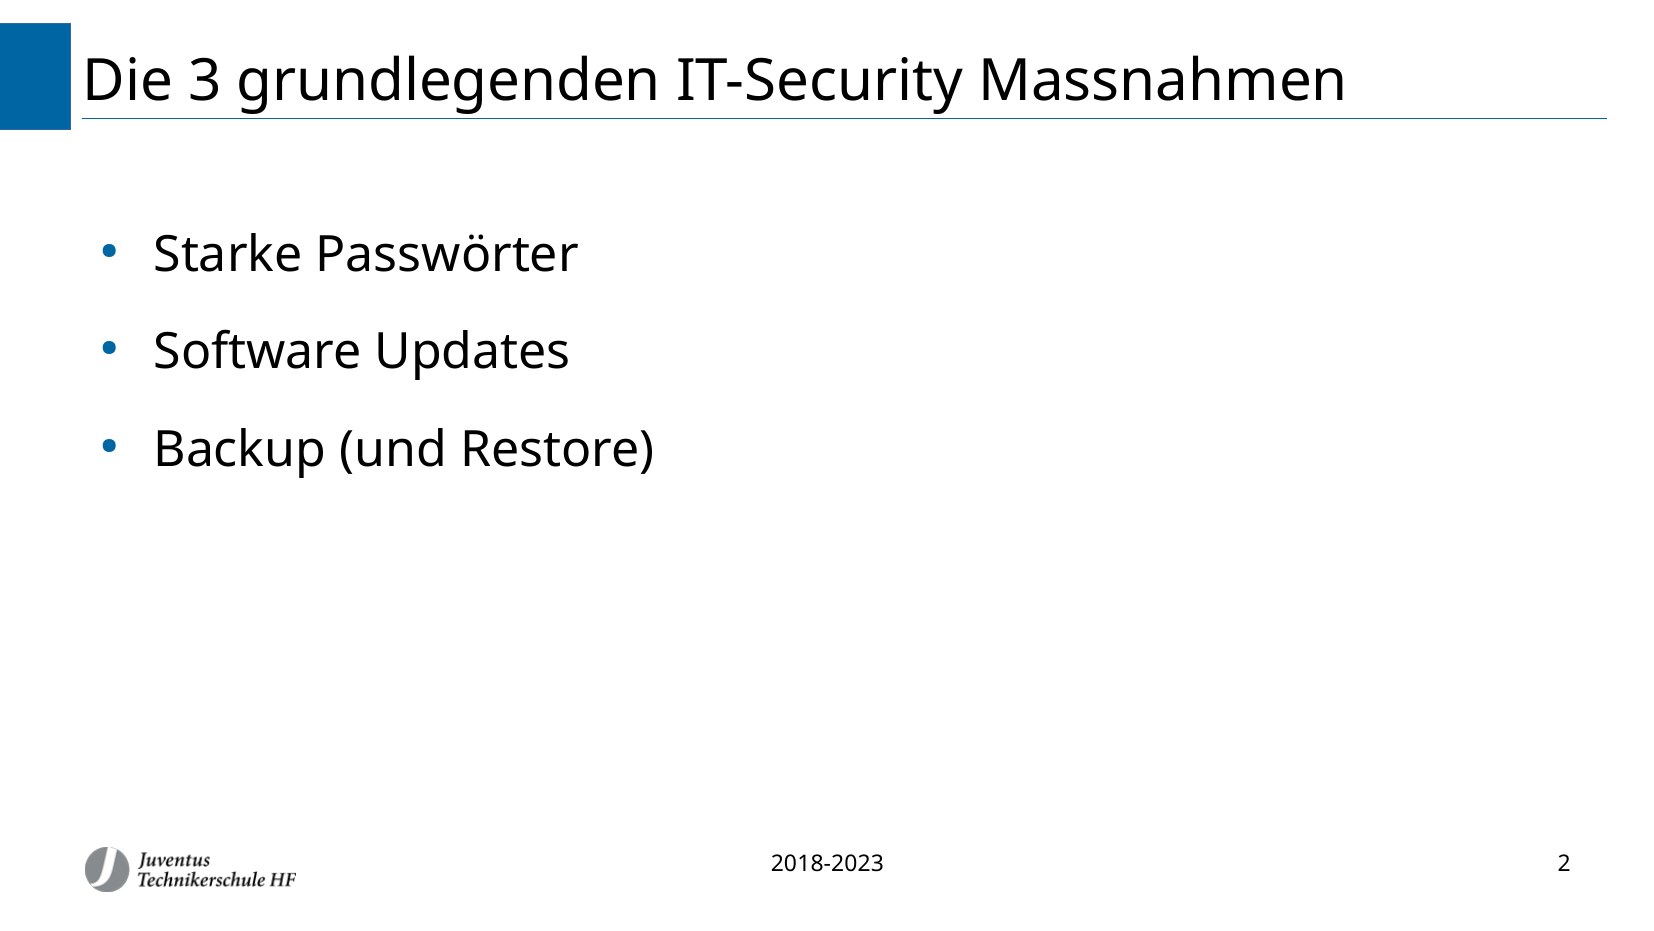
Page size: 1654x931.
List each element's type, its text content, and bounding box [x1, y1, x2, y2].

list Starke Passwörter Software Updates Backup (und Restore) [82, 217, 1571, 758]
title Die 3 grundlegenden IT-Security Massnahmen [82, 37, 1571, 119]
picture [85, 847, 296, 892]
